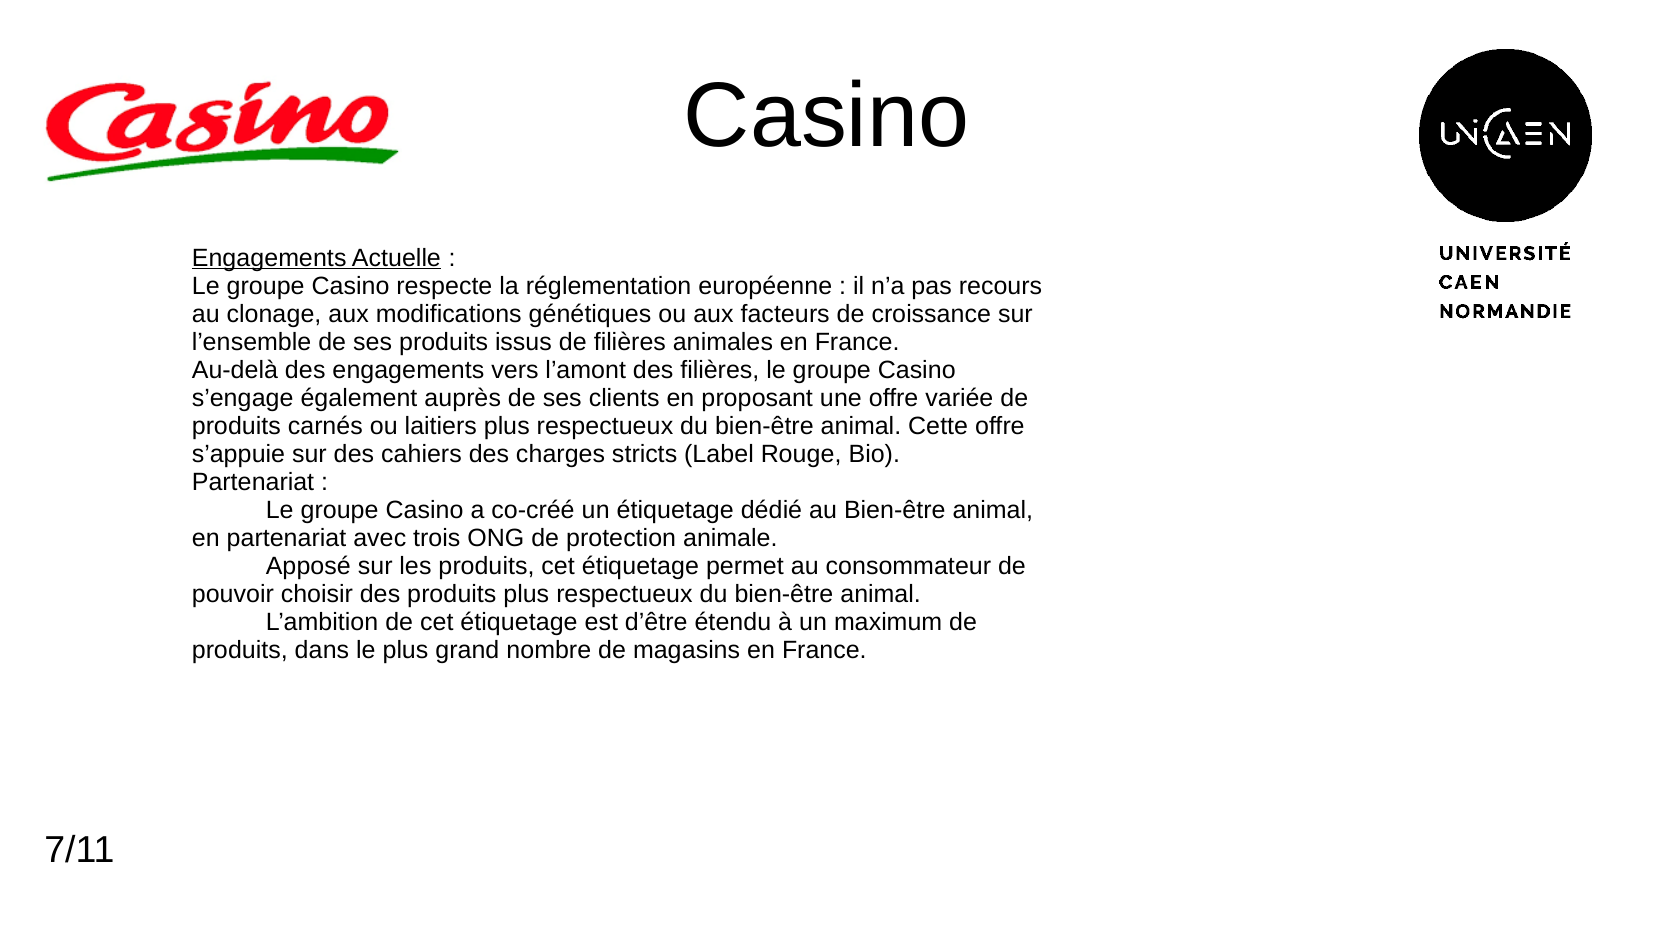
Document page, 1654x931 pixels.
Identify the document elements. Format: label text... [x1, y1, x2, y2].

text_box Engagements Actuelle : Le groupe Casino respecte la réglementation européenne : il n’a pas recours au clonage, aux modifications génétiques ou aux facteurs de croissance sur l’ensemble de ses produits issus de filières animales en France. Au-delà des engagements vers l’amont des filières, le groupe Casino s’engage également auprès de ses clients en proposant une offre variée de produits carnés ou laitiers plus respectueux du bien-être animal. Cette offre s’appuie sur des cahiers des charges stricts (Label Rouge, Bio). Partenariat : Le groupe Casino a co-créé un étiquetage dédié au Bien-être animal, en partenariat avec trois ONG de protection animale. Apposé sur les produits, cet étiquetage permet au consommateur de pouvoir choisir des produits plus respectueux du bien-être animal. L’ambition de cet étiquetage est d’être étendu à un maximum de produits, dans le plus grand nombre de magasins en France. [177, 236, 1063, 671]
picture [1417, 43, 1594, 325]
text_box <numéro>/11 [29, 820, 178, 920]
title Casino [417, 37, 1571, 193]
picture [29, 29, 417, 234]
